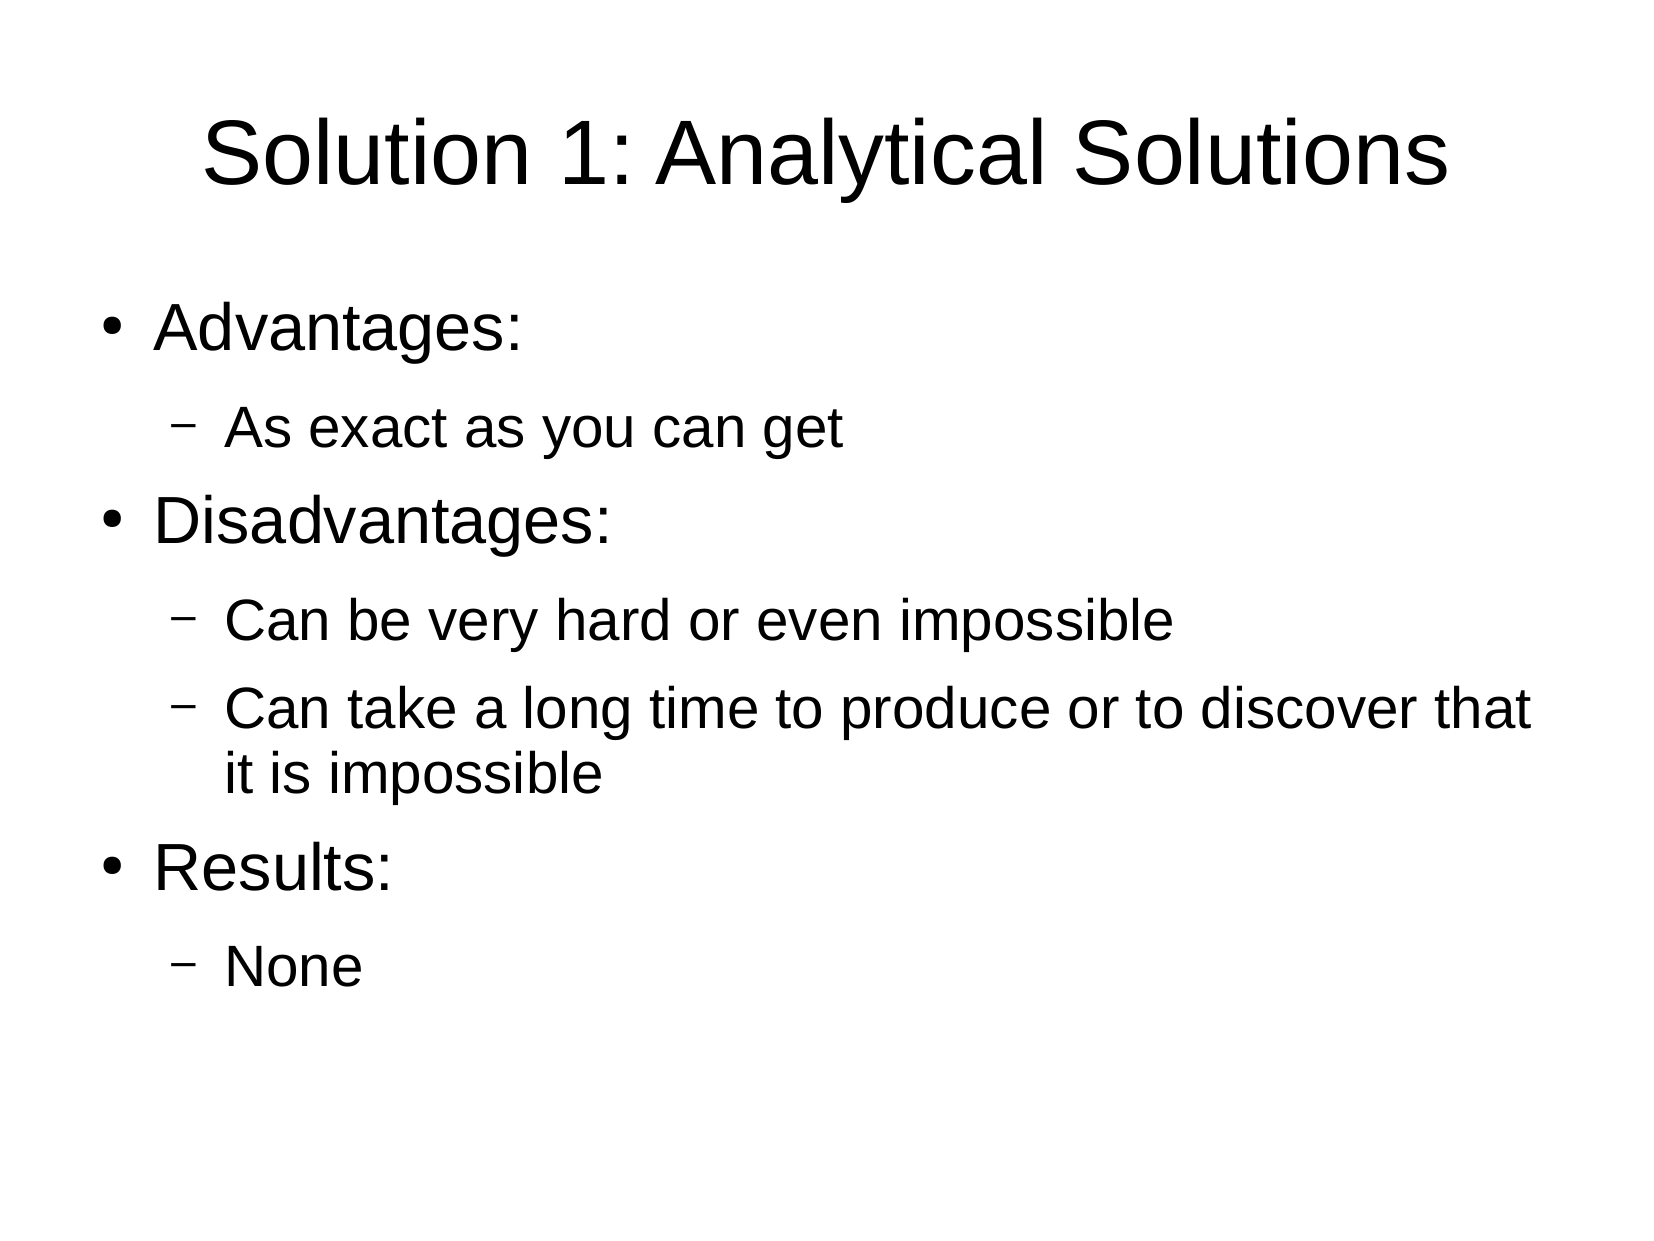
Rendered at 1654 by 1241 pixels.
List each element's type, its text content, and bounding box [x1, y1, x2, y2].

list Advantages: As exact as you can get Disadvantages: Can be very hard or even impossible Can take a long time to produce or to discover that it is impossible Results: None [82, 290, 1538, 1010]
title Solution 1: Analytical Solutions [82, 49, 1571, 257]
